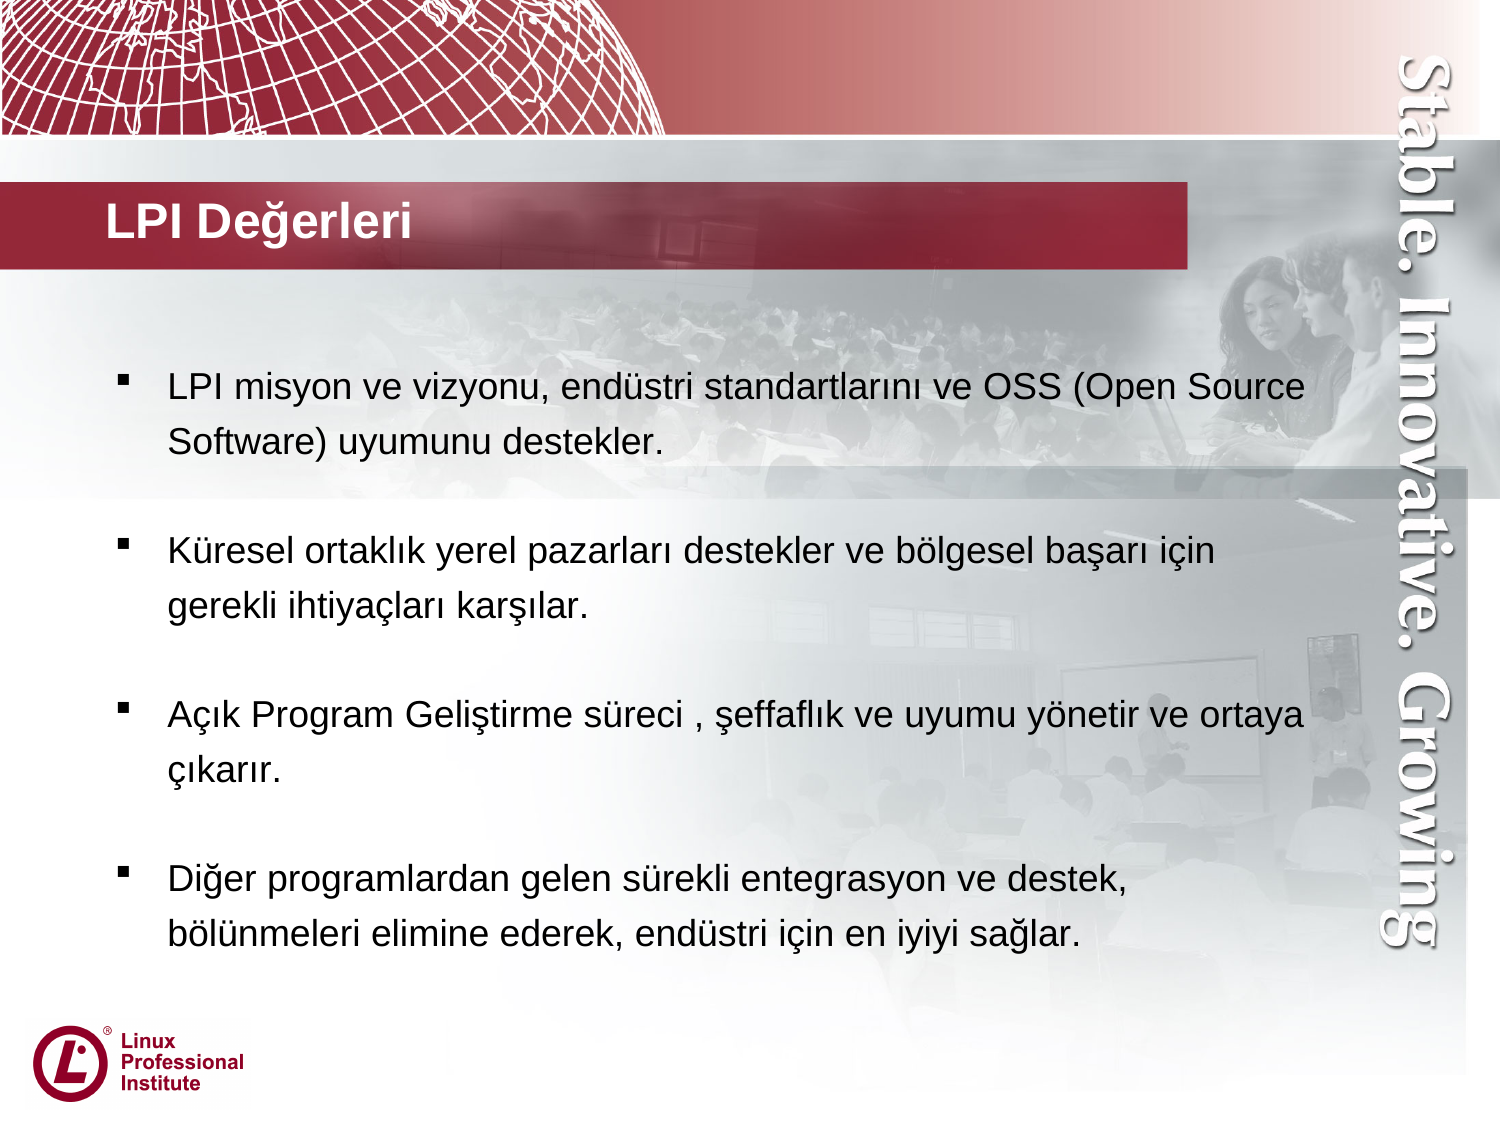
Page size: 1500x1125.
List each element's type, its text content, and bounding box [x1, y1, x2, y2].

text_box LPI misyon ve vizyonu, endüstri standartlarını ve OSS (Open Source Software) uyumunu destekler. Küresel ortaklık yerel pazarları destekler ve bölgesel başarı için gerekli ihtiyaçları karşılar. Açık Program Geliştirme süreci , şeffaflık ve uyumu yönetir ve ortaya çıkarır. Diğer programlardan gelen sürekli entegrasyon ve destek, bölünmeleri elimine ederek, endüstri için en iyiyi sağlar. [100, 363, 1325, 951]
picture [0, 0, 1500, 1113]
text_box LPI Değerleri [105, 181, 1407, 282]
